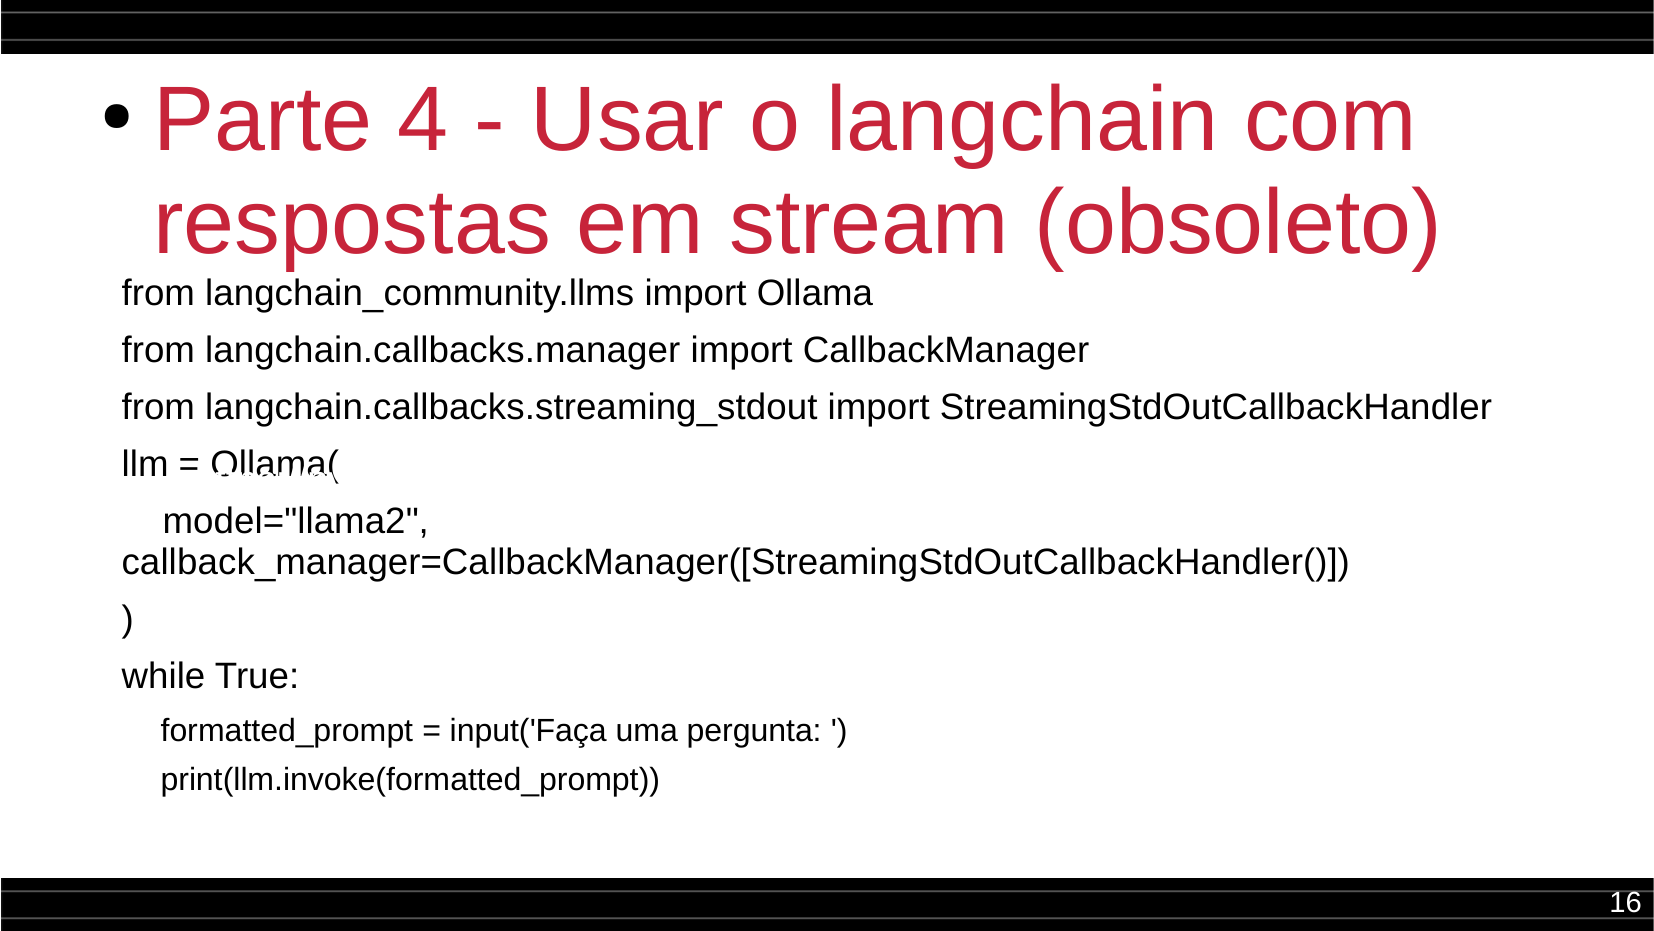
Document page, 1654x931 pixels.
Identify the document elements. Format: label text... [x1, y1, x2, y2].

title Parte 4 - Usar o langchain com respostas em stream (obsoleto) [82, 67, 1571, 271]
picture [1, 0, 1654, 54]
list from langchain_community.llms import Ollama from langchain.callbacks.manager import CallbackManager from langchain.callbacks.streaming_stdout import StreamingStdOutCallbackHandler llm = Ollama( model="llama2", callback_manager=CallbackManager([StreamingStdOutCallbackHandler()]) ) while True: formatted_prompt = input('Faça uma pergunta: ') print(llm.invoke(formatted_prompt)) [82, 271, 1571, 798]
text_box https://python.langchain.com/docs/integrations/document_loaders/web_base/ [180, 451, 1489, 509]
picture [1, 878, 1654, 931]
